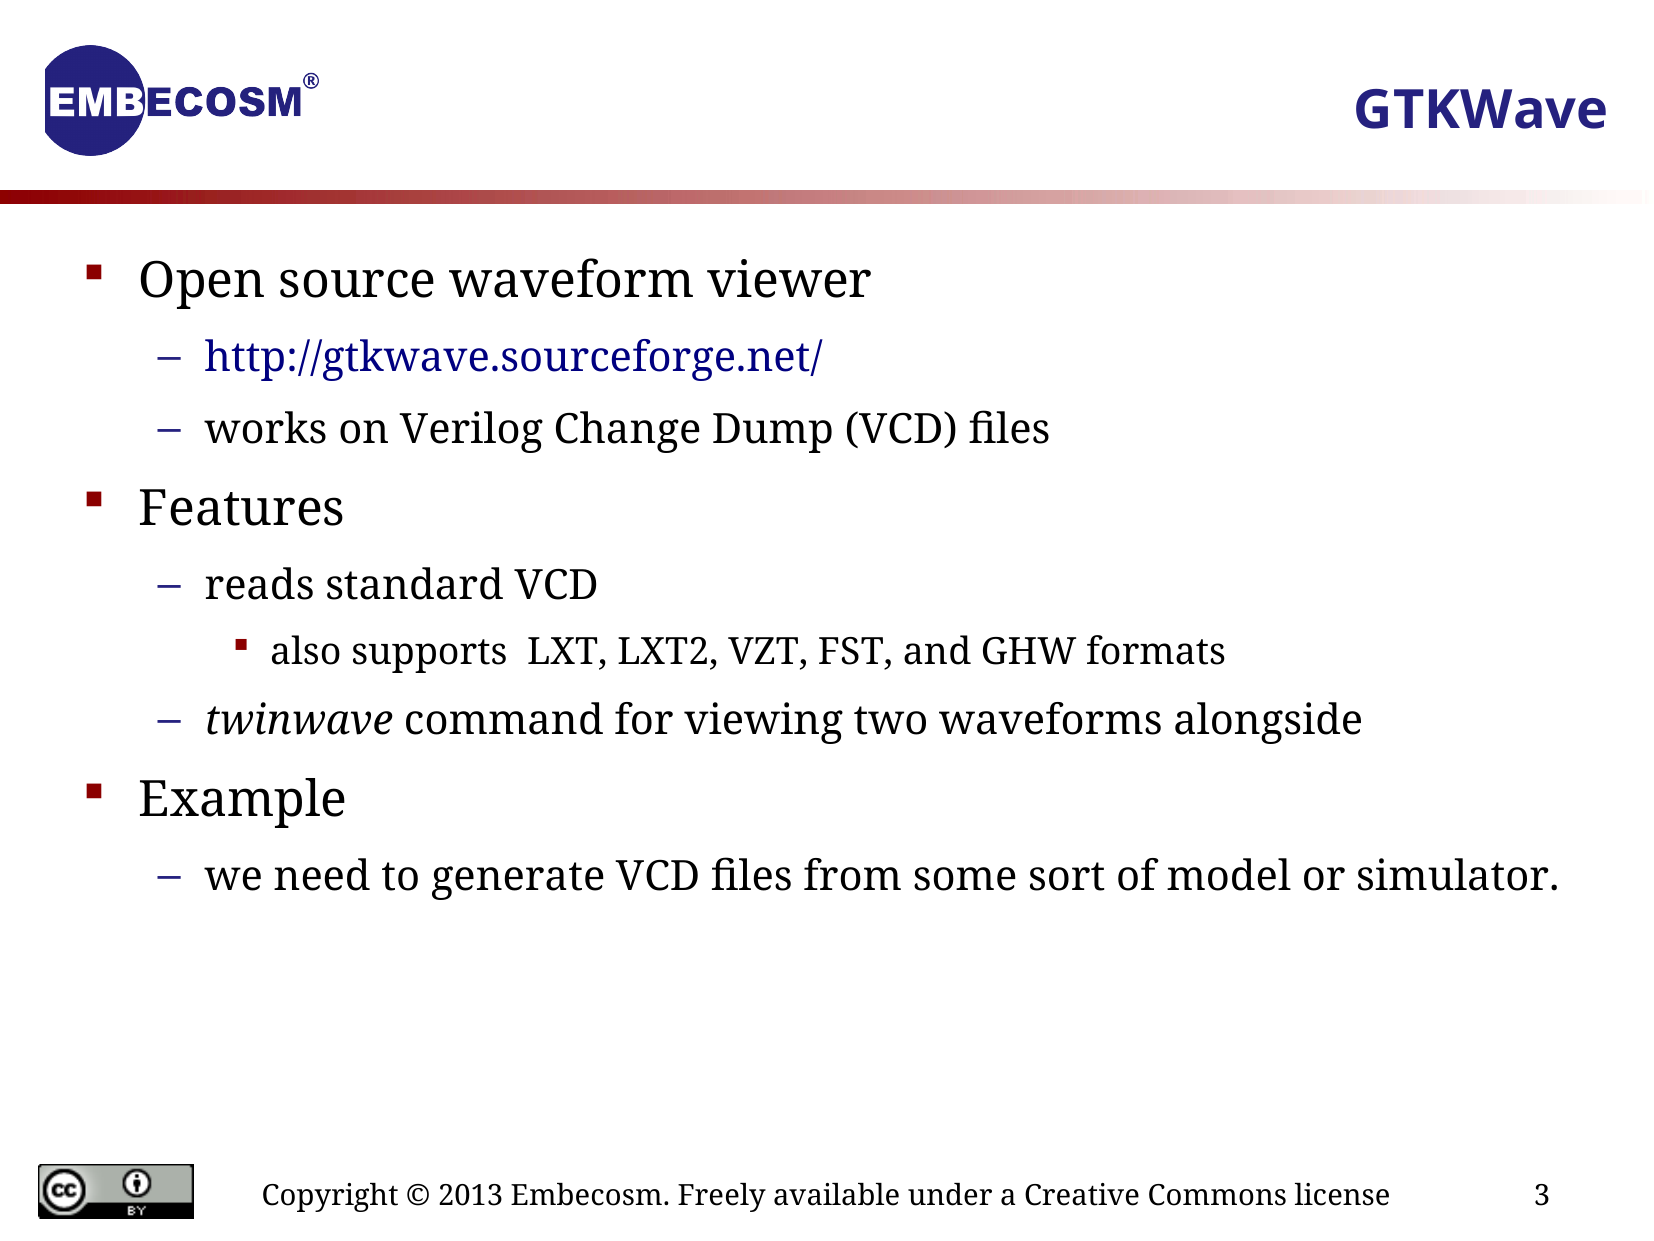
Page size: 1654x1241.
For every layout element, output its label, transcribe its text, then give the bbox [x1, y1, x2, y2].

picture [38, 1164, 194, 1219]
picture [45, 45, 319, 156]
list Open source waveform viewer http://gtkwave.sourceforge.net/ works on Verilog Change Dump (VCD) files Features reads standard VCD also supports LXT, LXT2, VZT, FST, and GHW formats twinwave command for viewing two waveforms alongside Example we need to generate VCD files from some sort of model or simulator. [82, 243, 1572, 1108]
picture [0, 190, 1654, 204]
title GTKWave [475, 25, 1609, 189]
